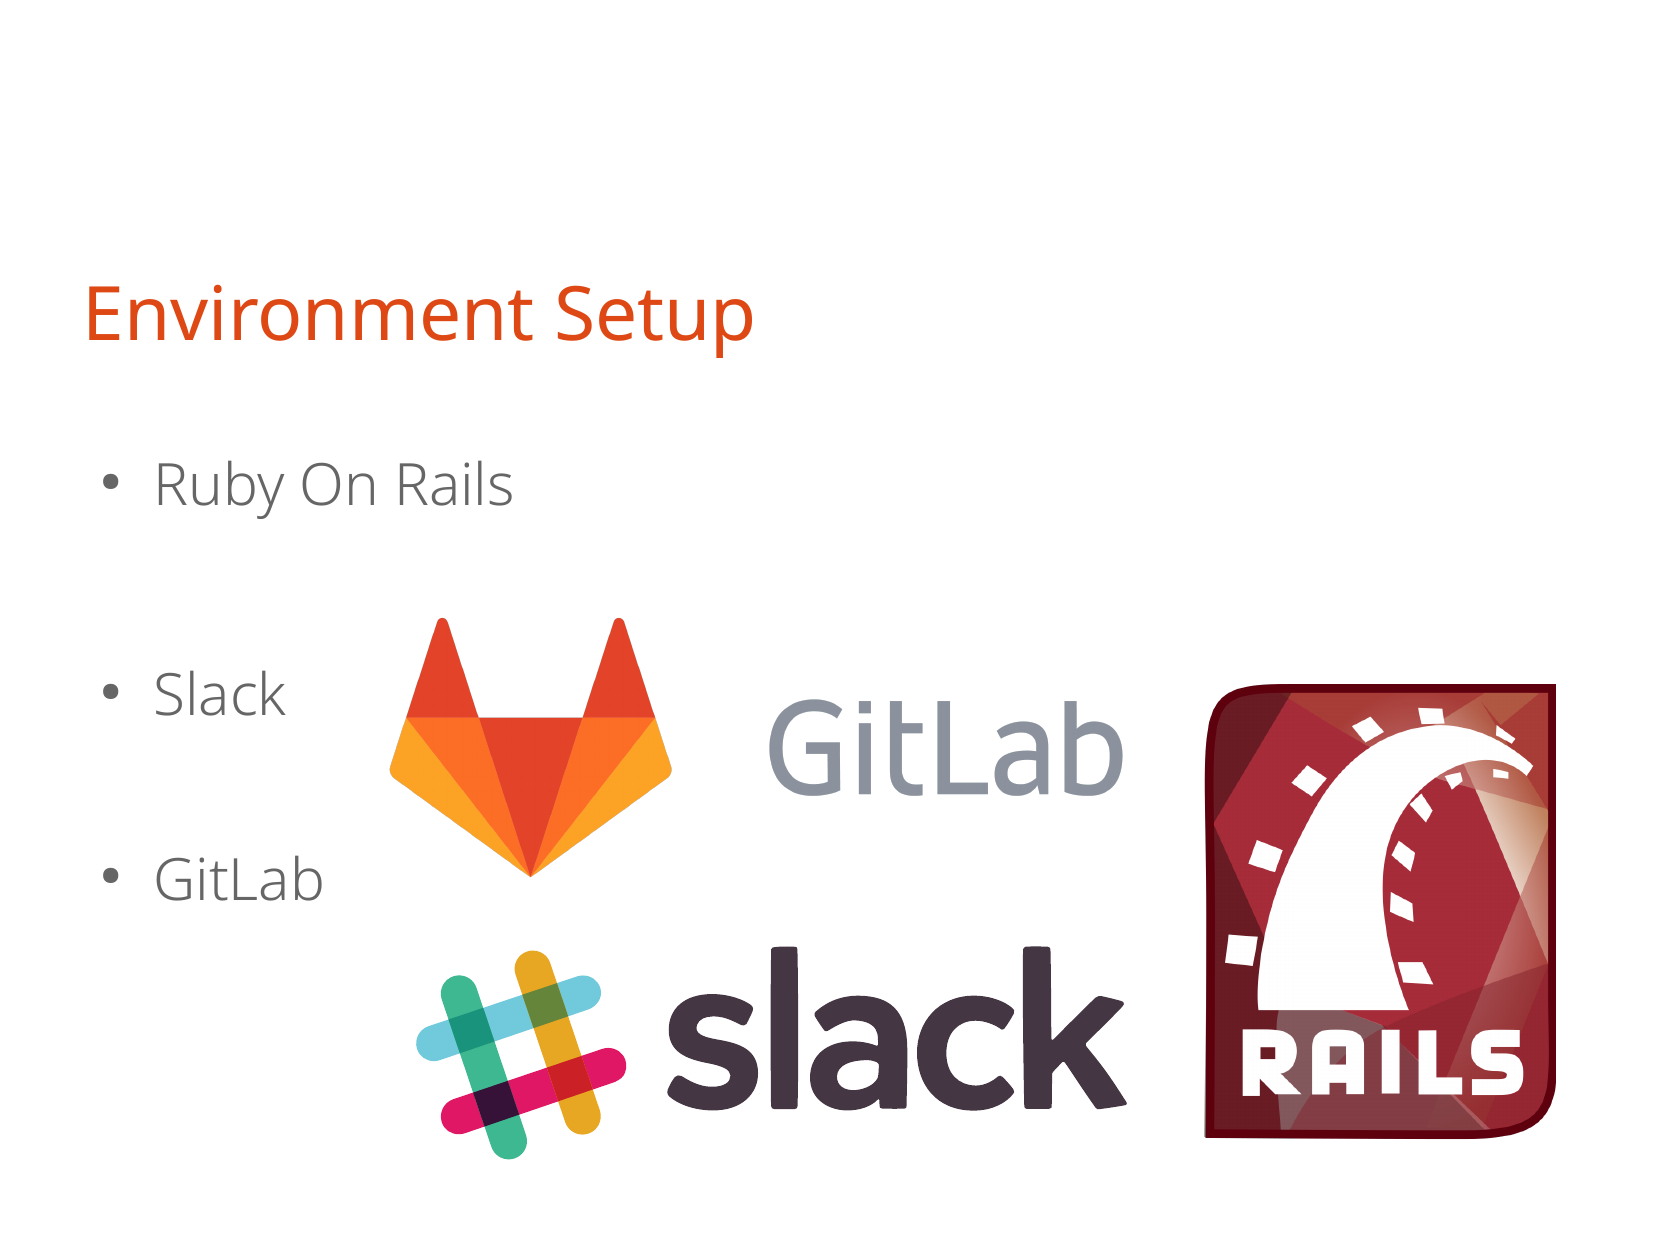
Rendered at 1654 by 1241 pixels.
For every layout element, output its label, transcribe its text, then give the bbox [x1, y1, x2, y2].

list Ruby On Rails Slack GitLab [82, 443, 1571, 1063]
title Environment Setup [82, 248, 1571, 375]
picture [413, 909, 1129, 1197]
picture [1204, 684, 1556, 1140]
picture [389, 617, 1123, 878]
